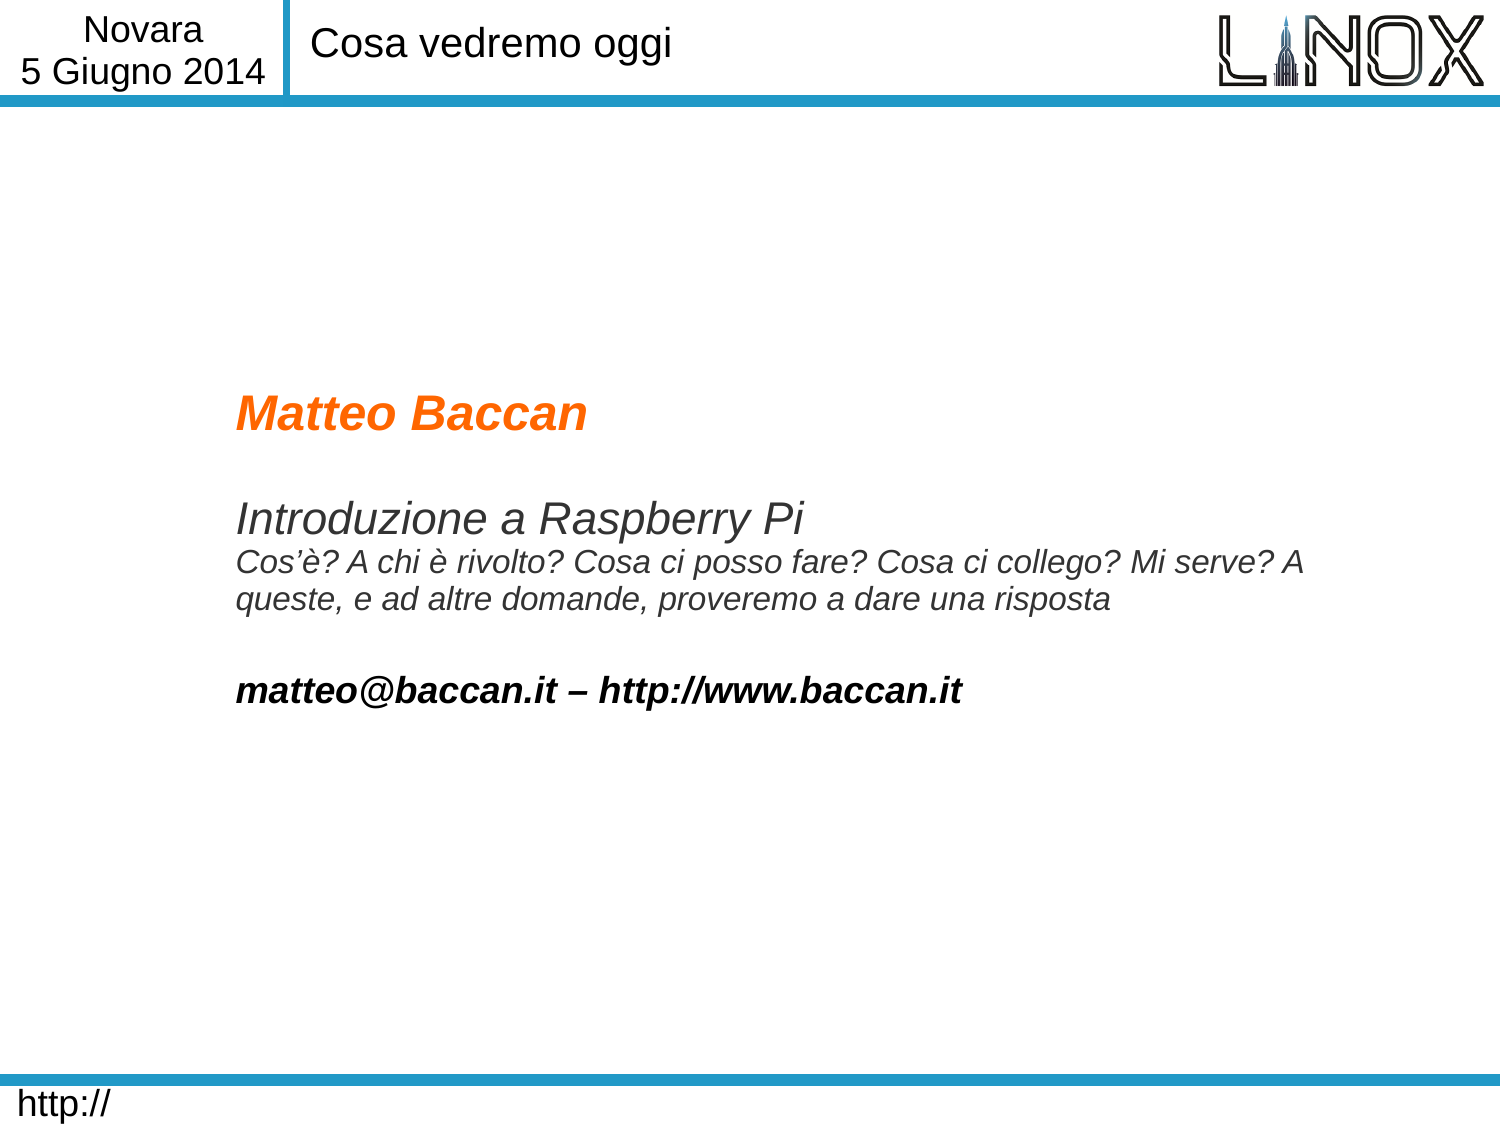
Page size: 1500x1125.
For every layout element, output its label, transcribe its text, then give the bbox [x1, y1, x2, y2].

list Cosa vedremo oggi [295, 11, 907, 87]
picture [0, 0, 1500, 107]
text_box Matteo Baccan Introduzione a Raspberry Pi Cos’è? A chi è rivolto? Cosa ci posso fare? Cosa ci collego? Mi serve? A queste, e ad altre domande, proveremo a dare una risposta matteo@baccan.it – http://www.baccan.it [235, 383, 1361, 713]
picture [0, 1074, 1500, 1086]
